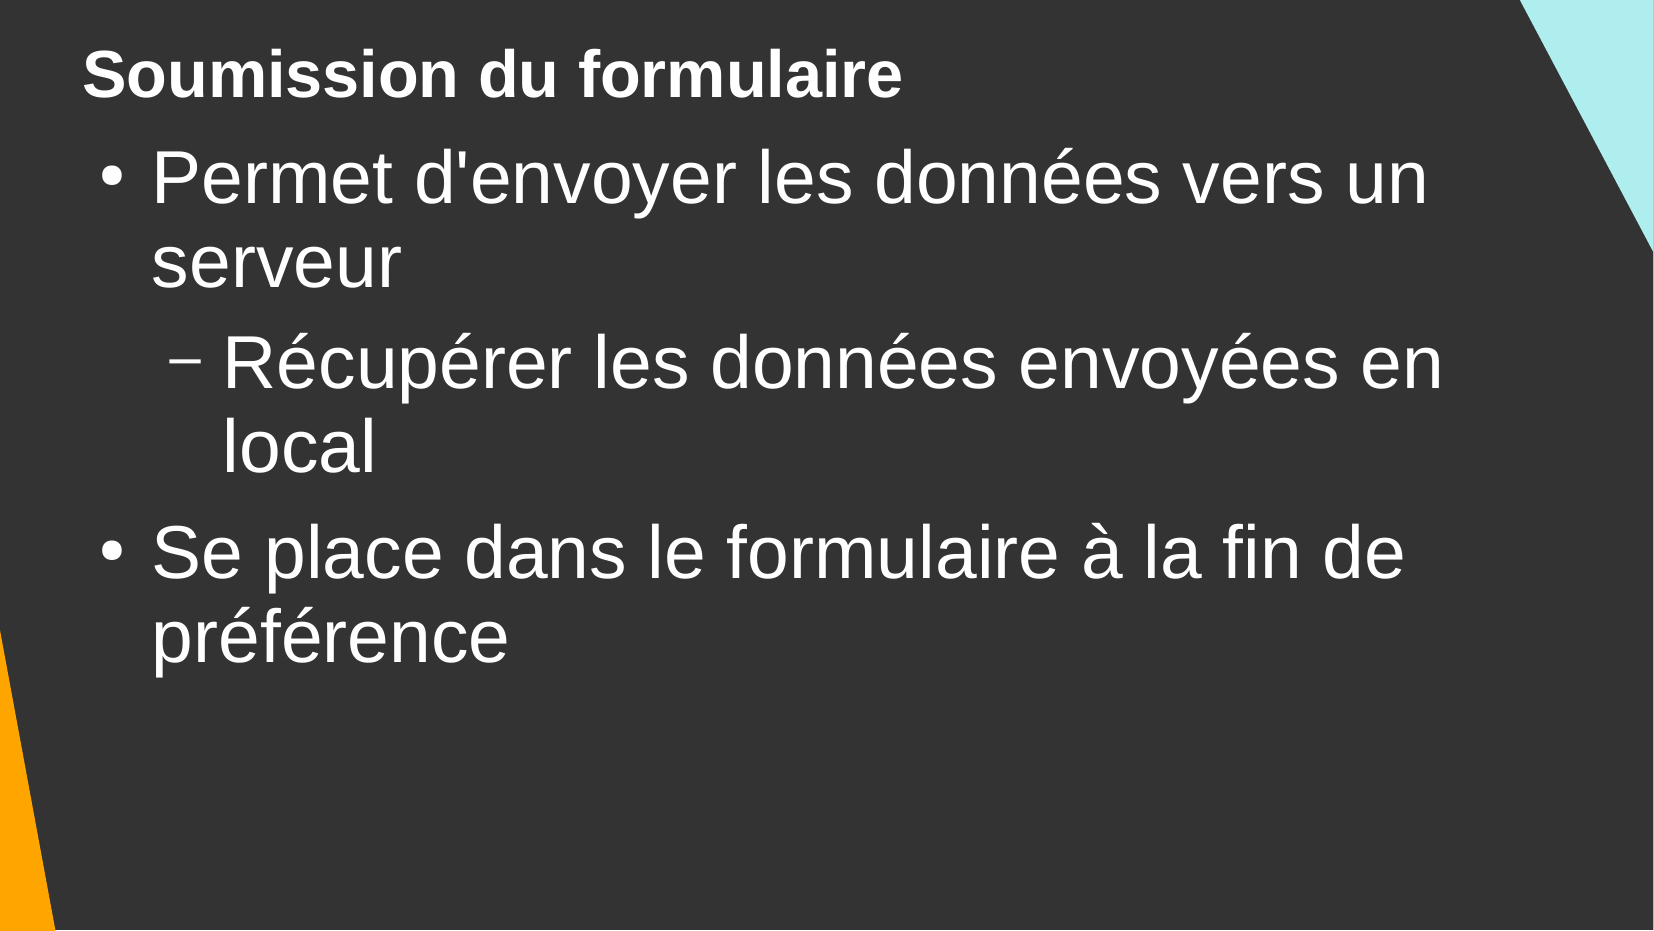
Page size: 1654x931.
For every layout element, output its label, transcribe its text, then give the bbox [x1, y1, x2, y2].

list Permet d'envoyer les données vers un serveur Récupérer les données envoyées en local Se place dans le formulaire à la fin de préférence [80, 135, 1605, 851]
title Soumission du formulaire [82, 37, 1571, 114]
text_box [0, 630, 56, 931]
text_box [1519, 0, 1654, 254]
